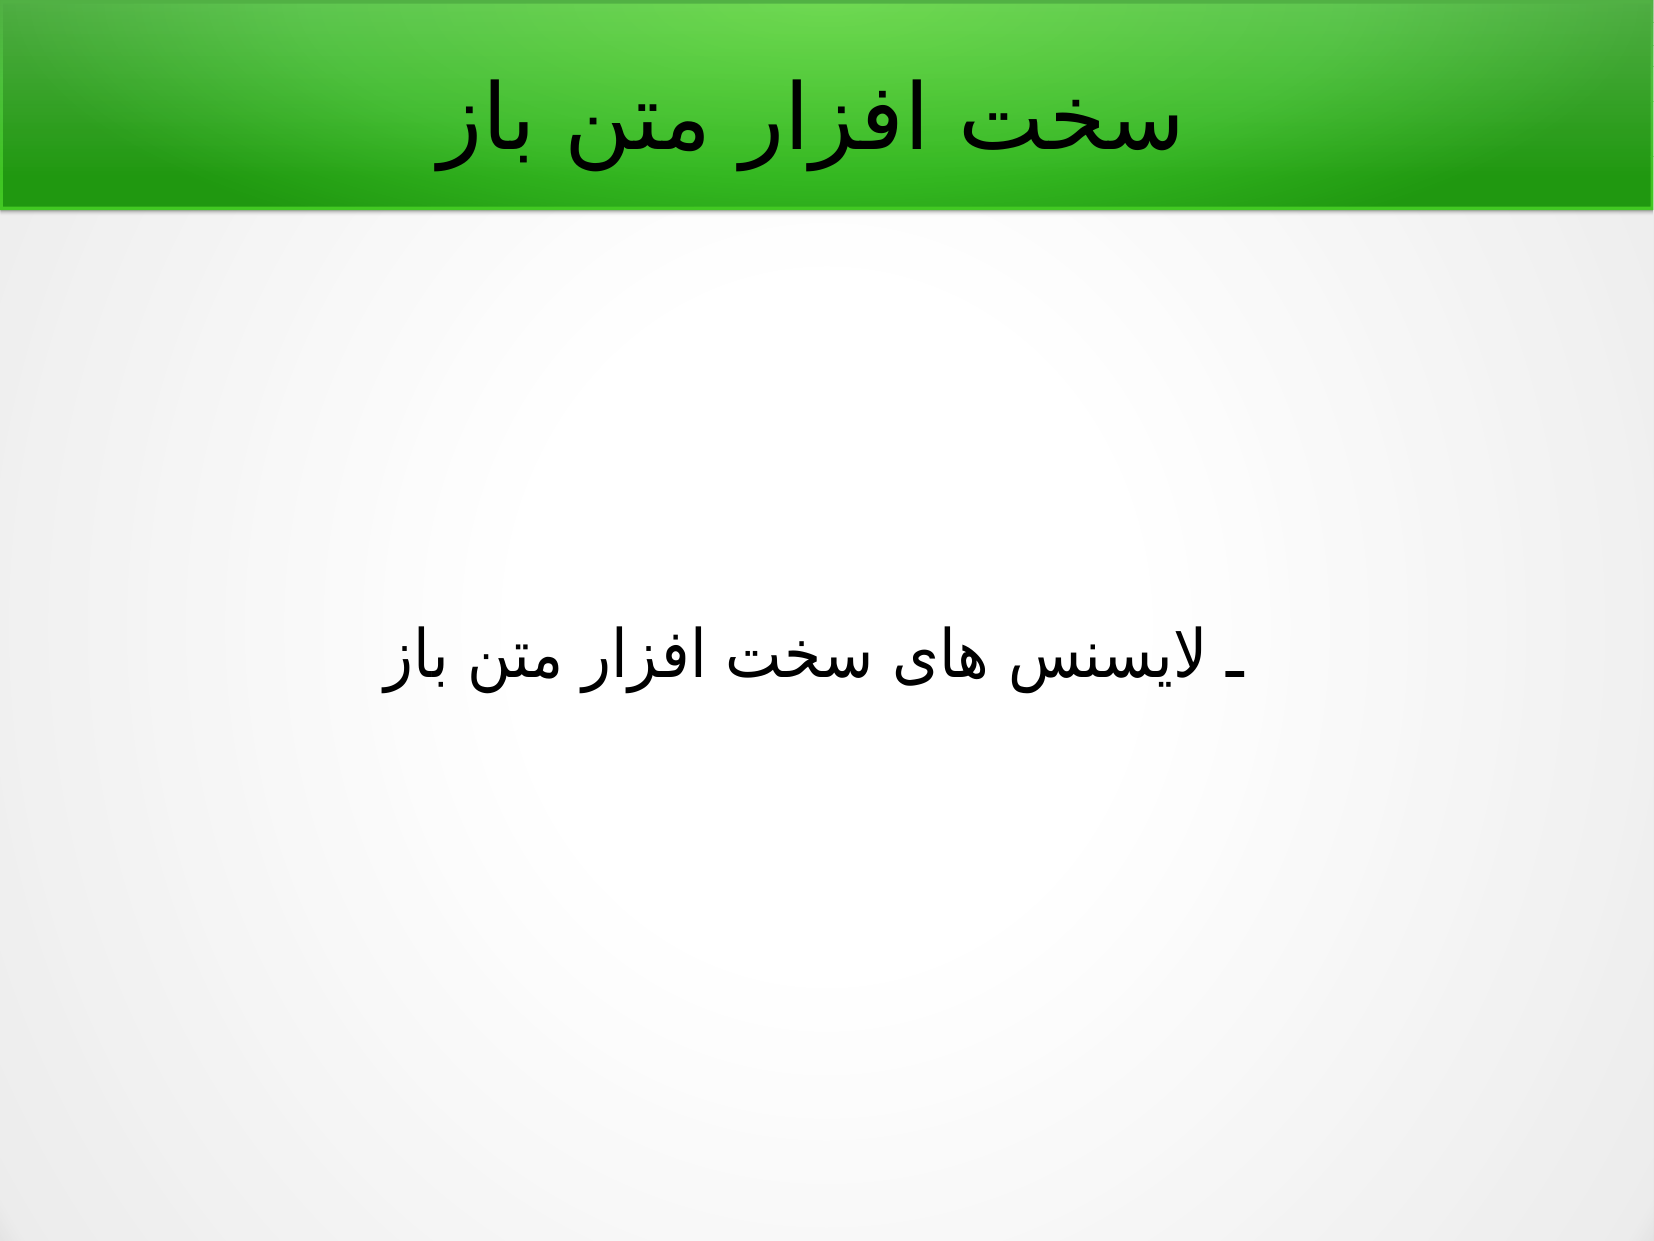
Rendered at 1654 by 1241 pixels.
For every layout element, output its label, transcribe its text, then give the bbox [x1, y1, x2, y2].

list ـ لایسنس های سخت افزار متن باز [0, 615, 1246, 1241]
title سخت افزار متن باز [82, 47, 1571, 189]
